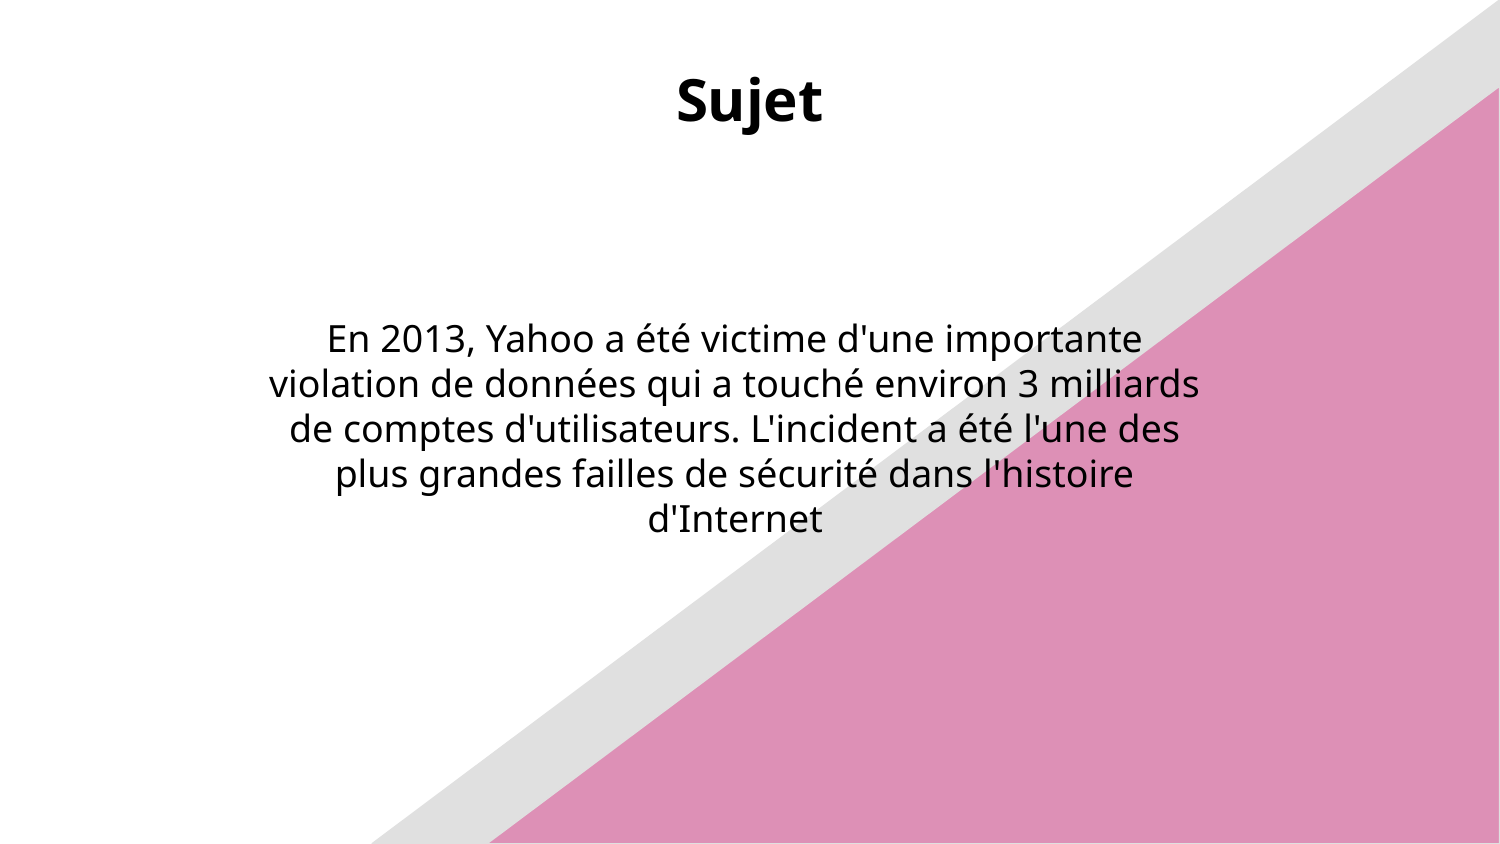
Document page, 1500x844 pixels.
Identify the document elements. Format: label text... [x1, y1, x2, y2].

title Sujet [75, 48, 1425, 142]
text_box En 2013, Yahoo a été victime d'une importante violation de données qui a touché environ 3 milliards de comptes d'utilisateurs. L'incident a été l'une des plus grandes failles de sécurité dans l'histoire d'Internet [241, 300, 1230, 517]
text_box [372, 0, 1500, 844]
